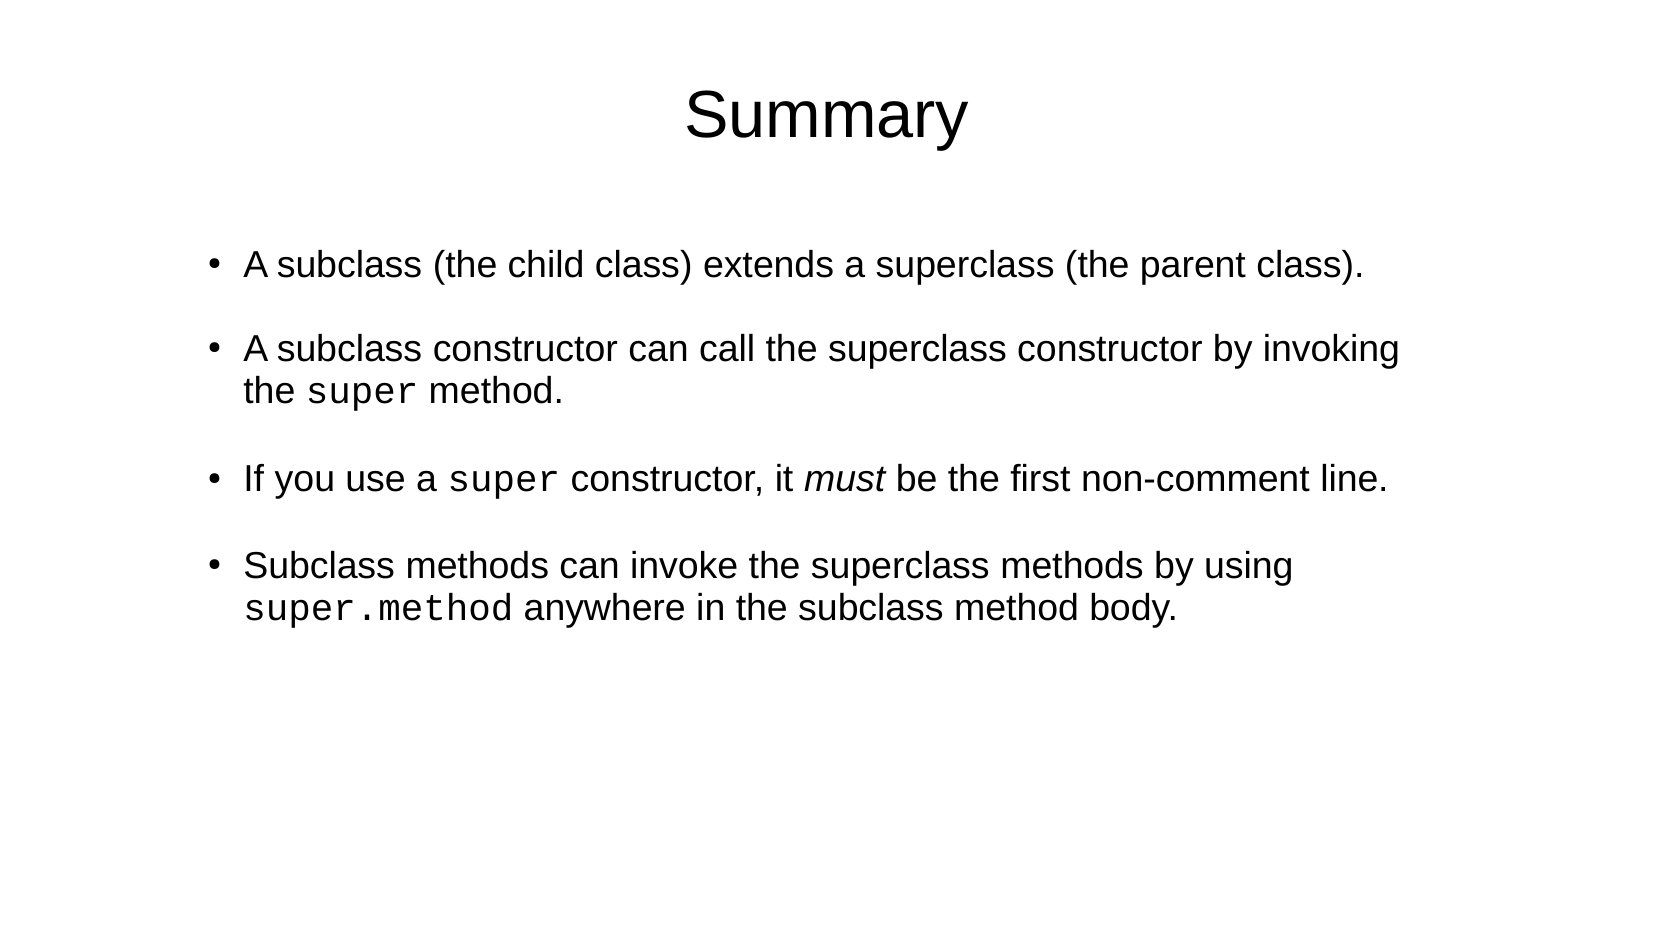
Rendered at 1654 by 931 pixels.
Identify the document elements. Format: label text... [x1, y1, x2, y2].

title Summary [82, 37, 1571, 193]
text_box A subclass (the child class) extends a superclass (the parent class). A subclass constructor can call the superclass constructor by invoking the super method. If you use a super constructor, it must be the first non-comment line. Subclass methods can invoke the superclass methods by using super.method anywhere in the subclass method body. [193, 236, 1461, 640]
